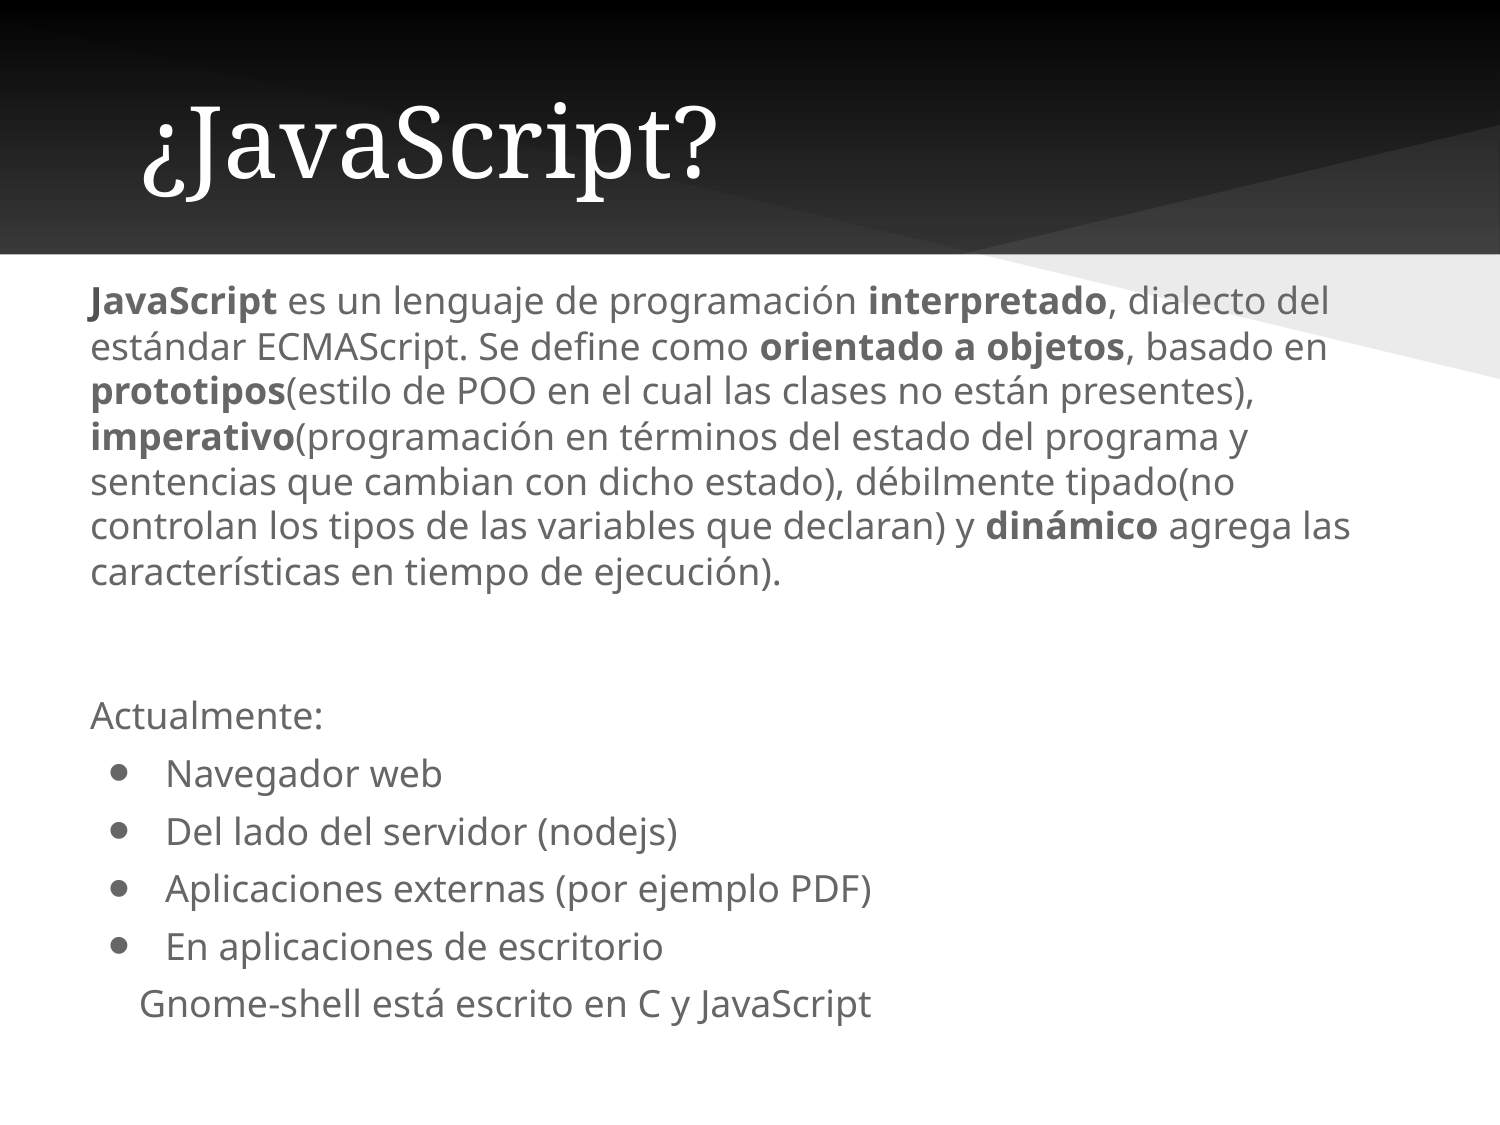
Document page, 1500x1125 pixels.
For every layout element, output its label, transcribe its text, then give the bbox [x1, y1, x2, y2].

list JavaScript es un lenguaje de programación interpretado, dialecto del estándar ECMAScript. Se define como orientado a objetos, basado en prototipos(estilo de POO en el cual las clases no están presentes), imperativo(programación en términos del estado del programa y sentencias que cambian con dicho estado), débilmente tipado(no controlan los tipos de las variables que declaran) y dinámico agrega las características en tiempo de ejecución). Actualmente: Navegador web Del lado del servidor (nodejs) Aplicaciones externas (por ejemplo PDF) En aplicaciones de escritorio Gnome-shell está escrito en C y JavaScript [75, 262, 1425, 1078]
title ¿JavaScript? [75, 45, 1425, 233]
